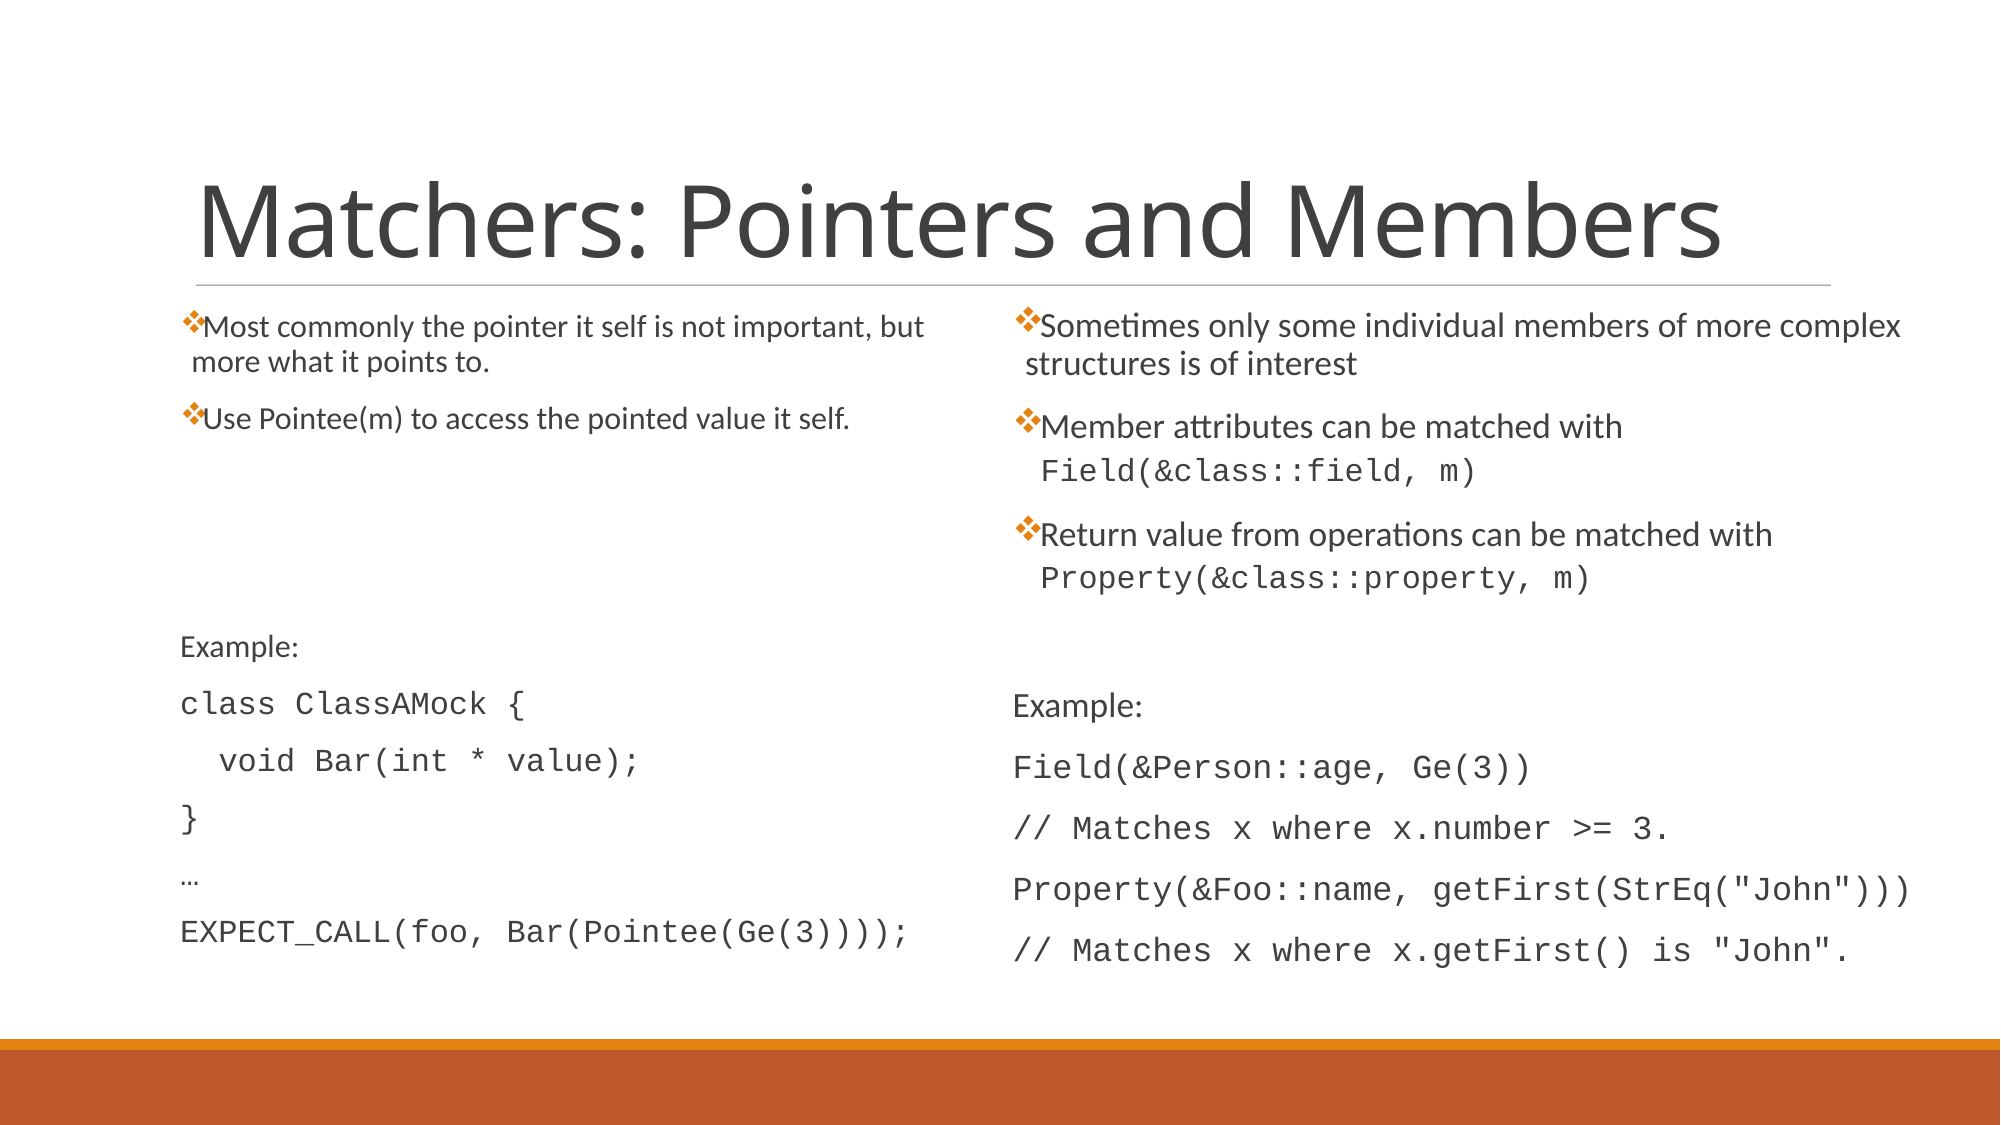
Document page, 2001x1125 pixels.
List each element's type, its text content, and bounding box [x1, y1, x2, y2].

title Matchers: Pointers and Members [180, 47, 1830, 285]
list Most commonly the pointer it self is not important, but more what it points to. Use Pointee(m) to access the pointed value it self. Example: class ClassAMock { void Bar(int * value); } … EXPECT_CALL(foo, Bar(Pointee(Ge(3)))); [180, 302, 990, 963]
list Sometimes only some individual members of more complex structures is of interest Member attributes can be matched with Field(&class::field, m) Return value from operations can be matched with Property(&class::property, m) Example: Field(&Person::age, Ge(3)) // Matches x where x.number >= 3. Property(&Foo::name, getFirst(StrEq("John"))) // Matches x where x.getFirst() is "John". [1012, 299, 1932, 1014]
